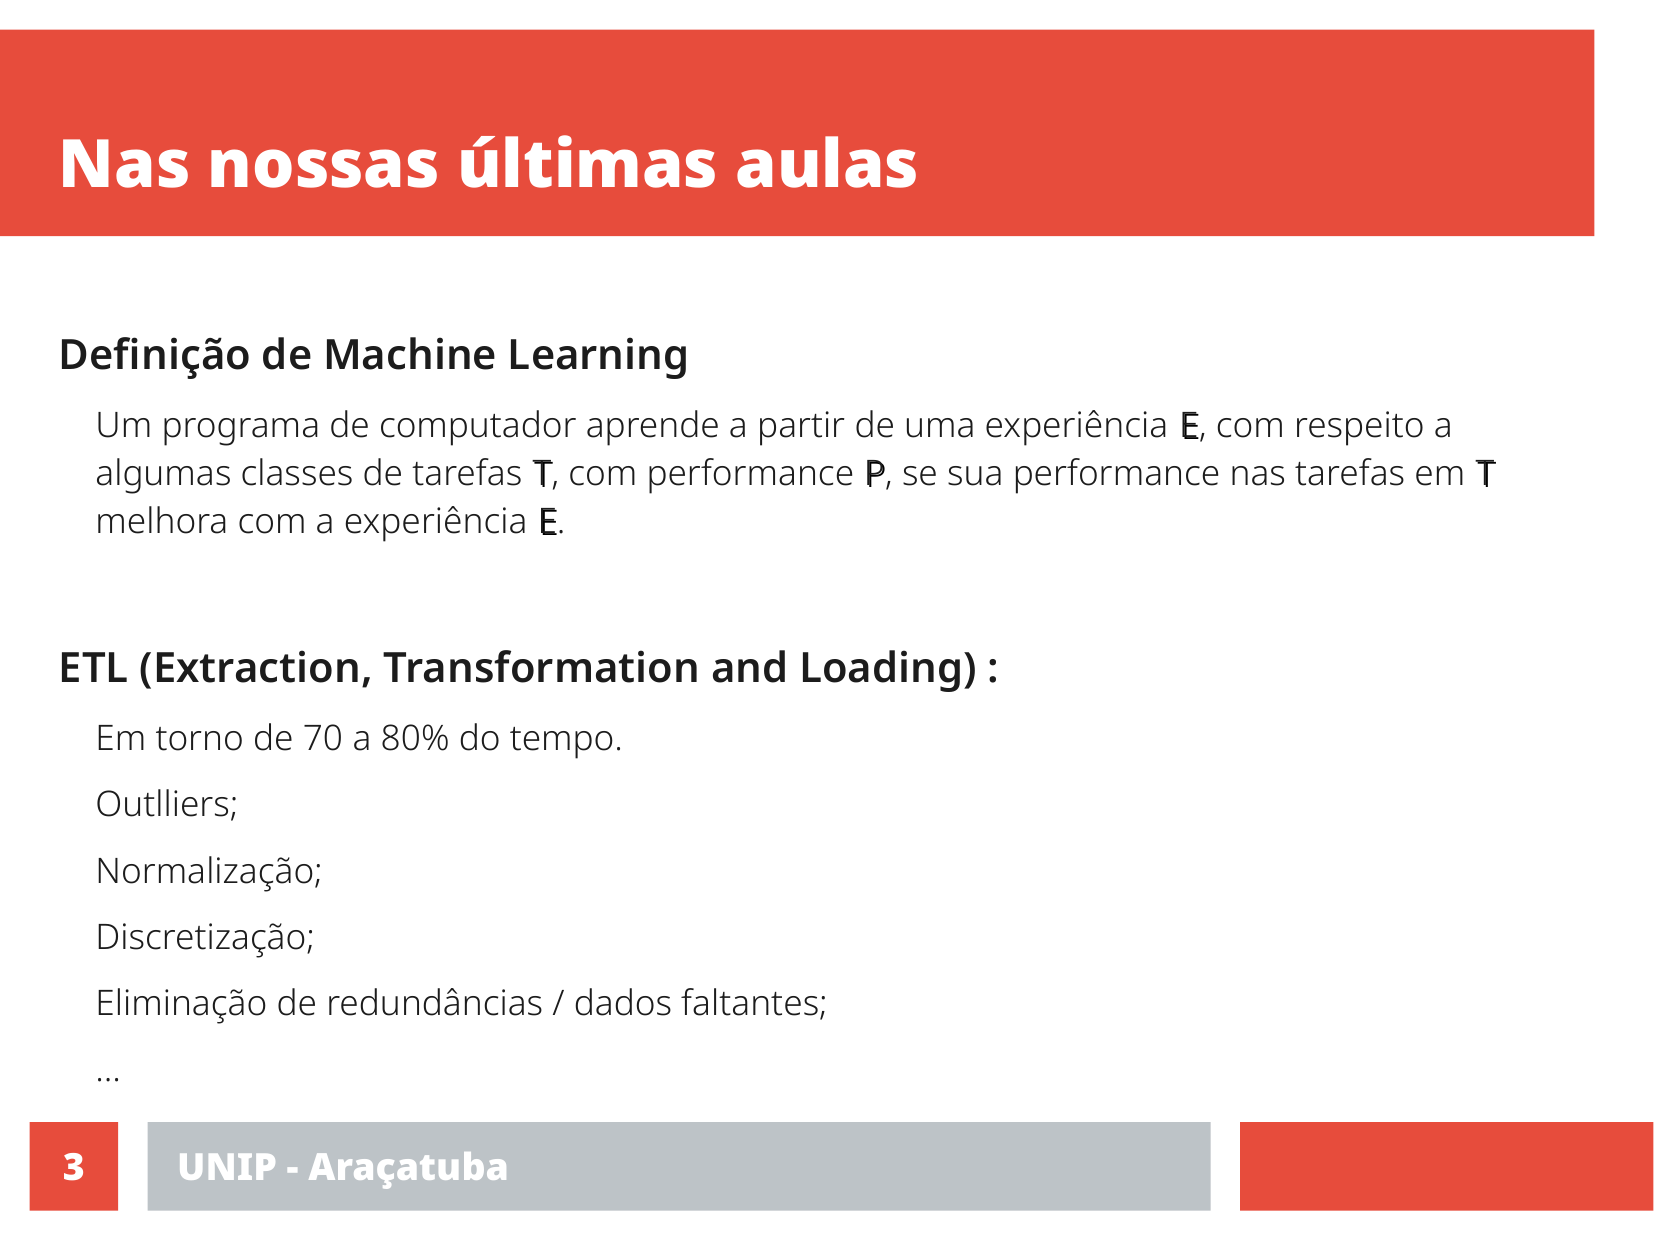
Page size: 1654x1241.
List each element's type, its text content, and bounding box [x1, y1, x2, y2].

title Nas nossas últimas aulas [59, 59, 1595, 207]
list Definição de Machine Learning Um programa de computador aprende a partir de uma experiência E, com respeito a algumas classes de tarefas T, com performance P, se sua performance nas tarefas em T melhora com a experiência E. ETL (Extraction, Transformation and Loading) : Em torno de 70 a 80% do tempo. Outlliers; Normalização; Discretização; Eliminação de redundâncias / dados faltantes; ... [59, 324, 1565, 1093]
